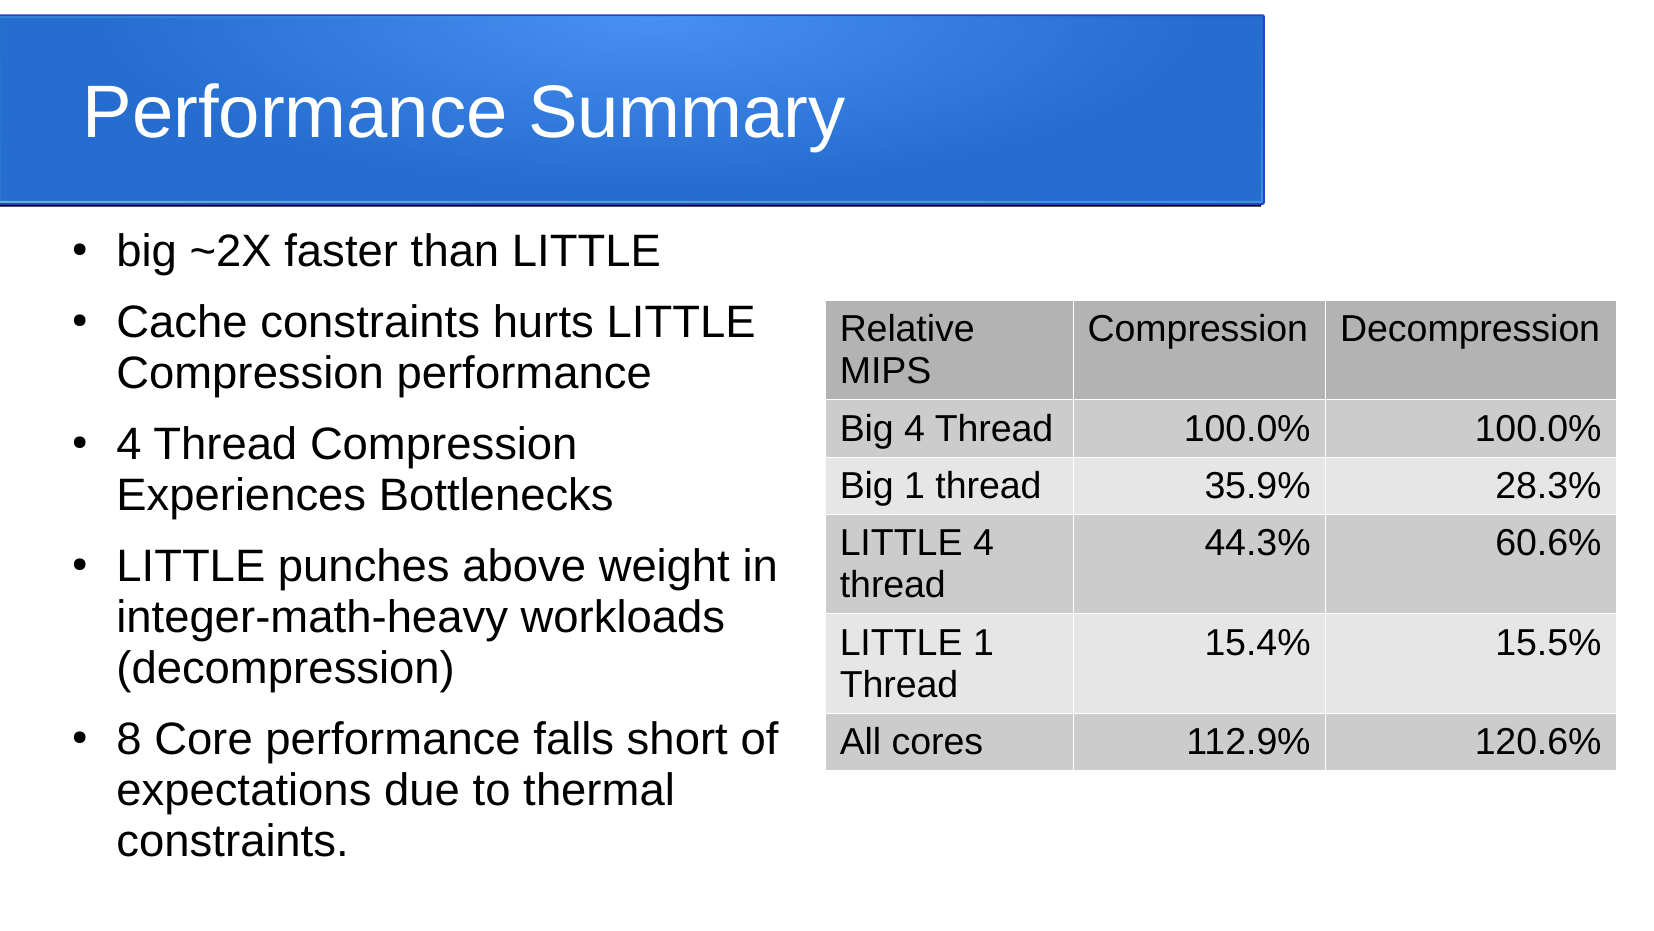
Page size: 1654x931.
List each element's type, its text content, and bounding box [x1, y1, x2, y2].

table_cell 100.0% [1074, 400, 1325, 457]
table_header Relative MIPS [826, 301, 1073, 399]
table_header Compression [1074, 301, 1325, 399]
table_cell LITTLE 1 Thread [826, 614, 1073, 713]
table_cell All cores [826, 714, 1073, 770]
table_cell 28.3% [1326, 458, 1616, 514]
table_cell 60.6% [1326, 515, 1616, 613]
table_cell 15.4% [1074, 614, 1325, 713]
table_cell Big 4 Thread [826, 400, 1073, 457]
table_cell 44.3% [1074, 515, 1325, 613]
table_header Decompression [1326, 301, 1616, 399]
table_cell 112.9% [1074, 714, 1325, 770]
title Performance Summary [82, 35, 1235, 189]
list big ~2X faster than LITTLE Cache constraints hurts LITTLE Compression performance 4 Thread Compression Experiences Bottlenecks LITTLE punches above weight in integer-math-heavy workloads (decompression) 8 Core performance falls short of expectations due to thermal constraints. [56, 225, 785, 871]
table_cell Big 1 thread [826, 458, 1073, 514]
table_cell 15.5% [1326, 614, 1616, 713]
table_cell 35.9% [1074, 458, 1325, 514]
table_cell 100.0% [1326, 400, 1616, 457]
table_cell LITTLE 4 thread [826, 515, 1073, 613]
table_cell 120.6% [1326, 714, 1616, 770]
